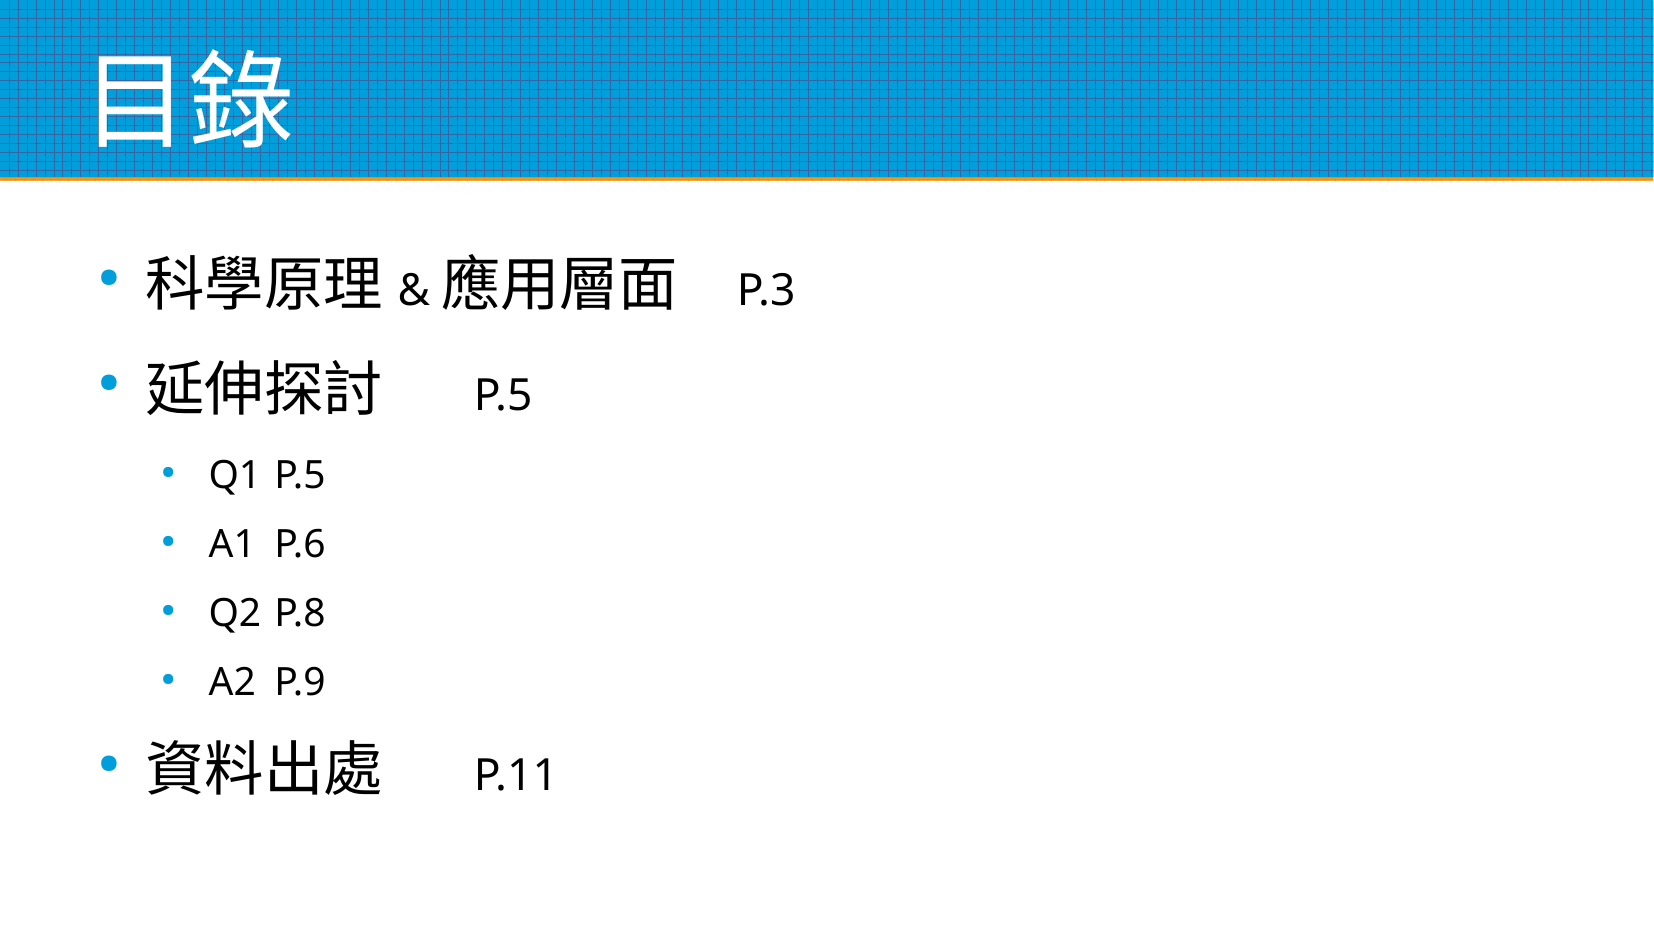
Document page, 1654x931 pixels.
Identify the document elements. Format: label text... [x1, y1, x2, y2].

list 科學原理&應用層面 P.3 延伸探討 P.5 Q1 P.5 A1 P.6 Q2 P.8 A2 P.9 資料出處 P.11 [82, 236, 1563, 811]
title 目錄 [82, 14, 1571, 171]
